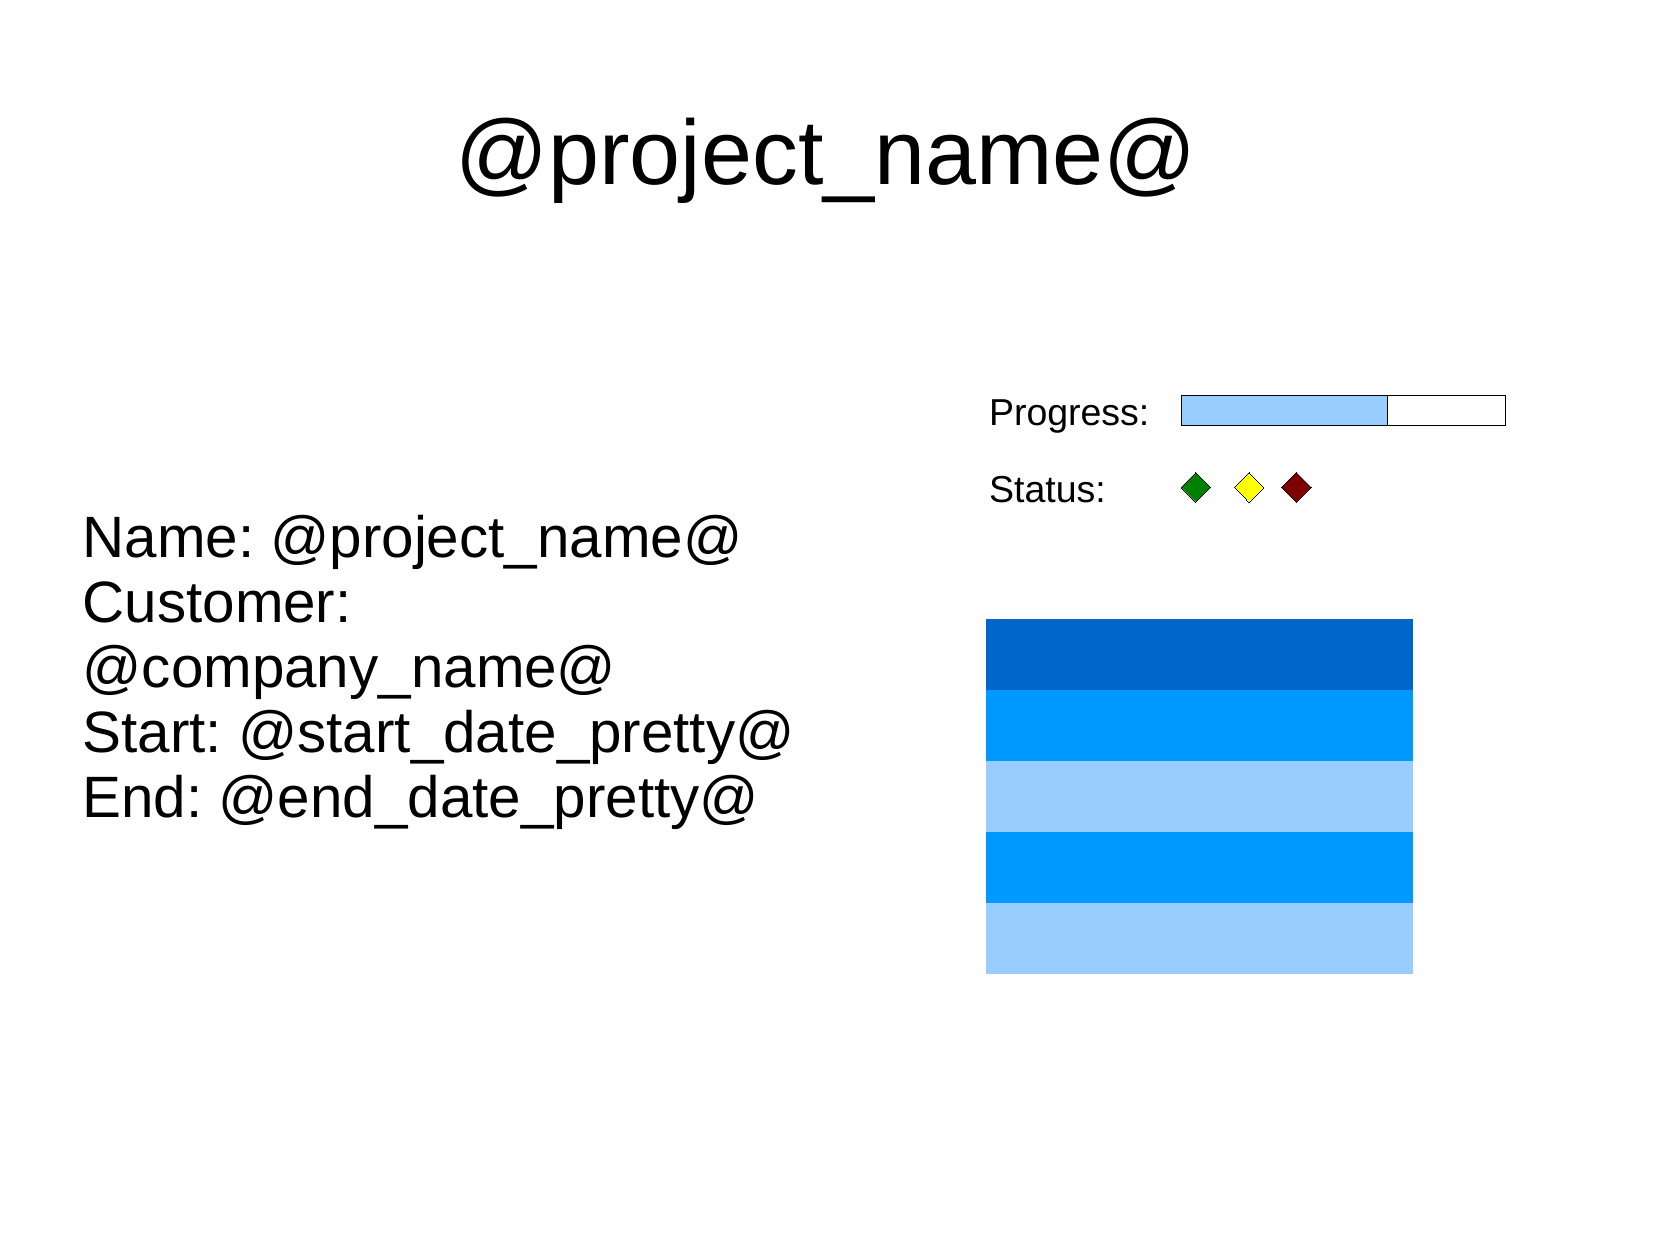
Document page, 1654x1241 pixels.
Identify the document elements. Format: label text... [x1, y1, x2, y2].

text_box [1181, 472, 1211, 503]
table_cell [1157, 903, 1242, 974]
table_cell [1072, 903, 1157, 974]
table_header [1328, 619, 1413, 690]
table_cell [1242, 832, 1328, 903]
table_cell [1072, 761, 1157, 832]
table_cell [1157, 761, 1242, 832]
table_cell [1157, 832, 1242, 903]
table_cell [986, 832, 1072, 903]
table_cell [1328, 761, 1413, 832]
table_cell [1328, 832, 1413, 903]
table_cell [986, 690, 1072, 761]
title @project_name@ [82, 56, 1571, 250]
table_header [1242, 619, 1328, 690]
text_box [1181, 395, 1506, 426]
table_header [986, 619, 1072, 690]
table_header [1072, 619, 1157, 690]
text_box Status: [974, 460, 1121, 518]
table_cell [1242, 761, 1328, 832]
table_cell [986, 761, 1072, 832]
table_cell [1242, 690, 1328, 761]
text_box Progress: [974, 383, 1165, 441]
table_cell [1157, 690, 1242, 761]
subtitle Name: @project_name@ Customer: @company_name@ Start: @start_date_pretty@ End: @end_date_pretty@ [82, 297, 827, 1102]
text_box [1234, 472, 1264, 503]
table_cell [1242, 903, 1328, 974]
table_cell [1072, 690, 1157, 761]
table_cell [986, 903, 1072, 974]
table_cell [1328, 690, 1413, 761]
table_header [1157, 619, 1242, 690]
text_box [1281, 472, 1312, 503]
table_cell [1328, 903, 1413, 974]
table_cell [1072, 832, 1157, 903]
